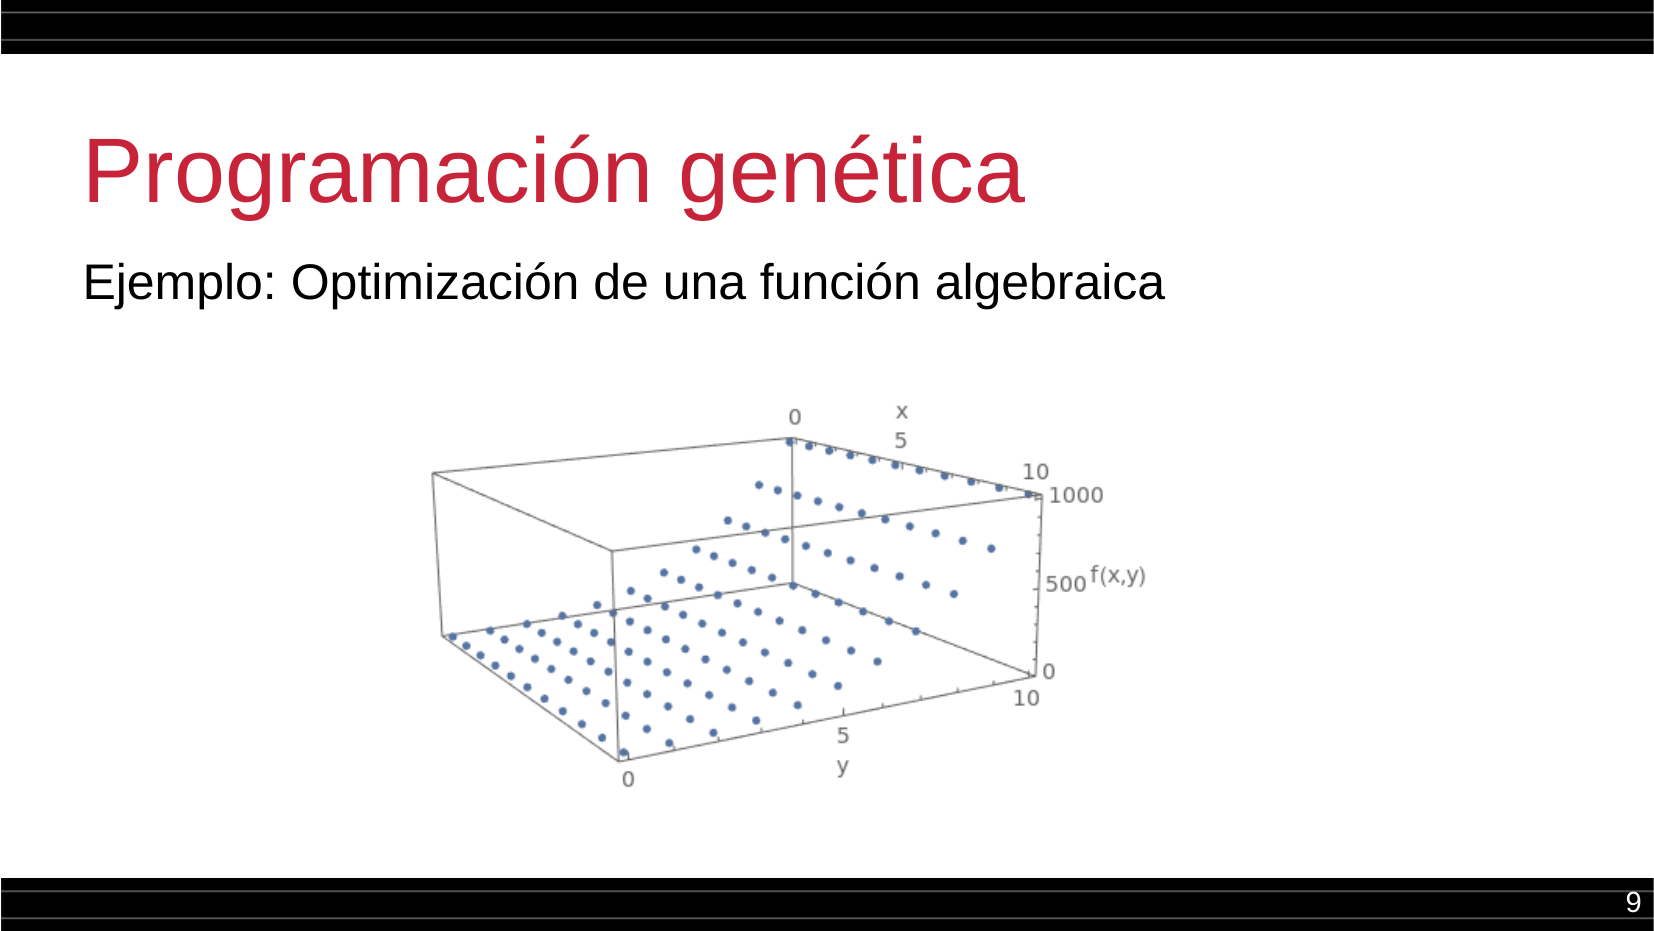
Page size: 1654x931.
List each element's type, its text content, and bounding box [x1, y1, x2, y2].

list Ejemplo: Optimización de una función algebraica [11, 253, 1571, 443]
title Programación genética [82, 92, 1571, 249]
picture [1, 0, 1654, 54]
picture [1, 878, 1654, 931]
picture [413, 389, 1170, 798]
